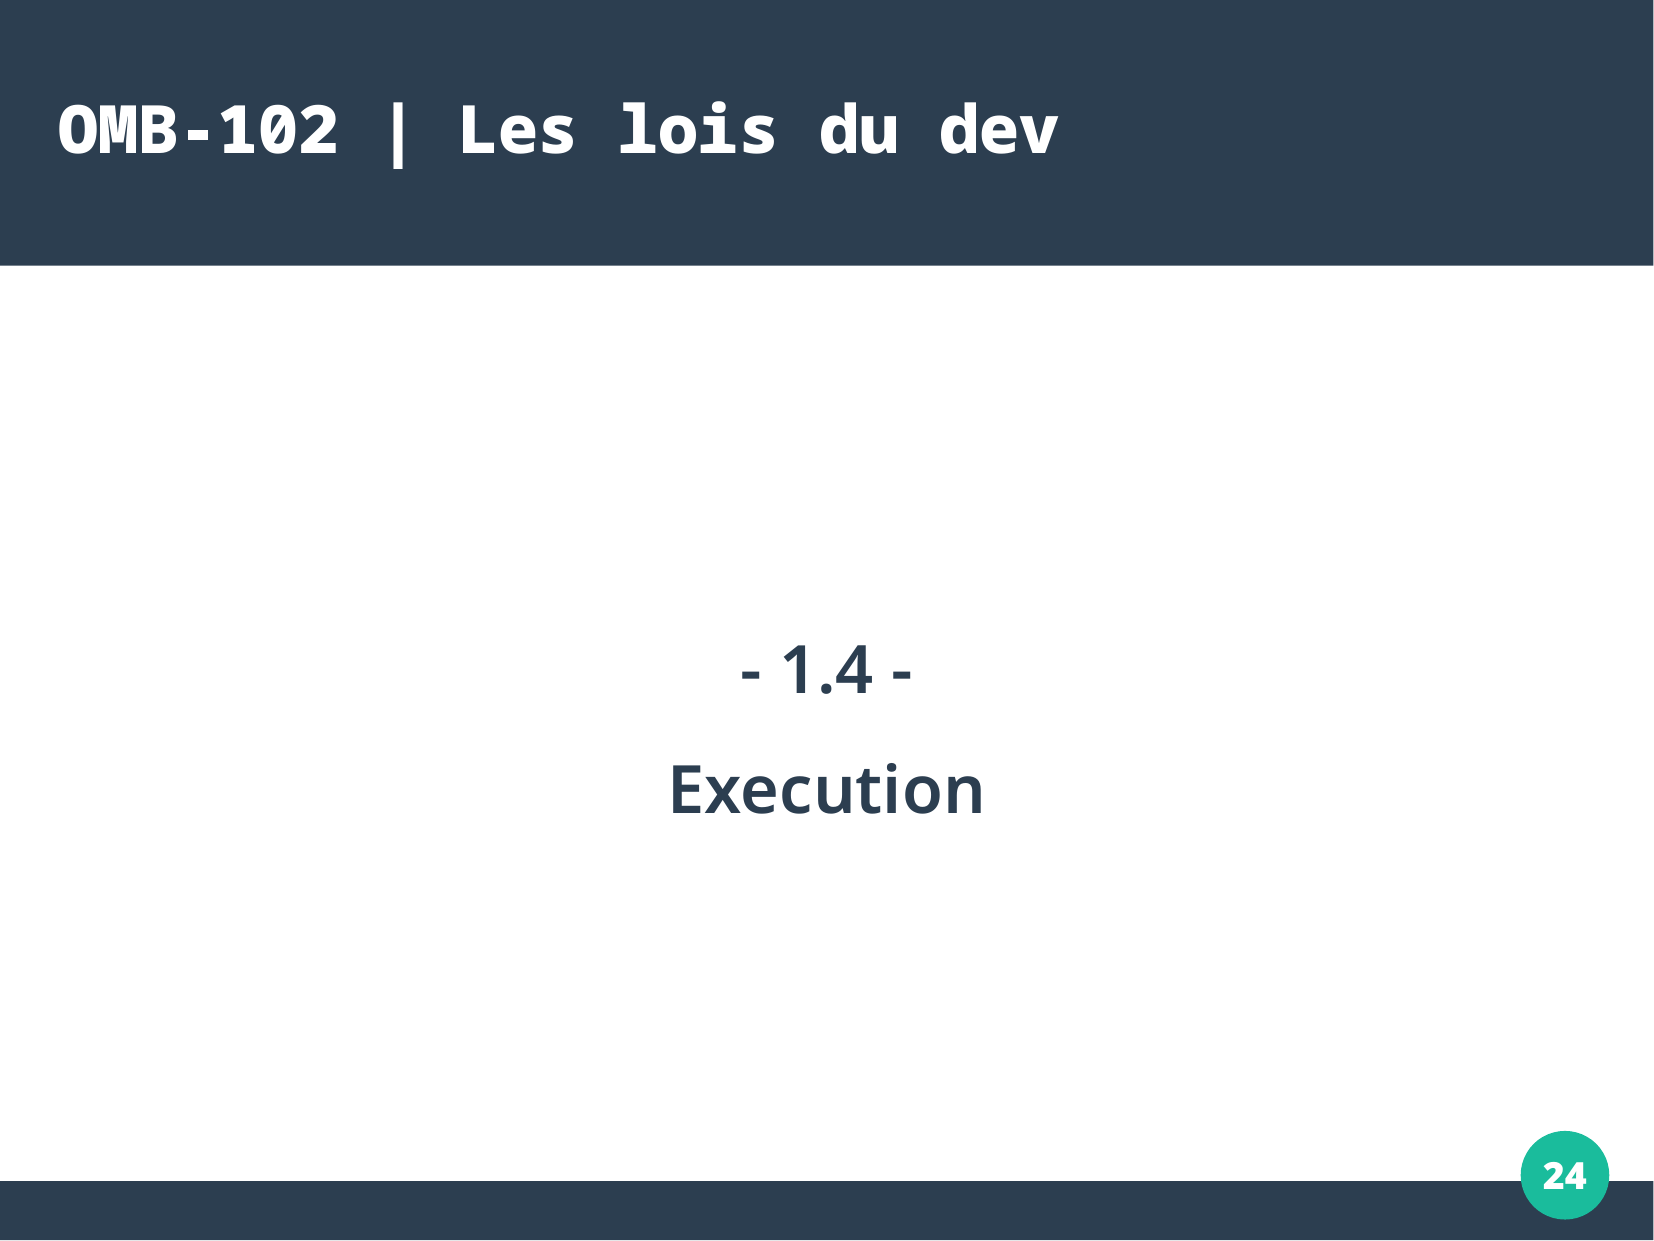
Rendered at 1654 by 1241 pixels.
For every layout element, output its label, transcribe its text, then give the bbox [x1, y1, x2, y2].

title OMB-102 | Les lois du dev [59, 49, 1595, 207]
list - 1.4 - Execution [0, 270, 1654, 1186]
